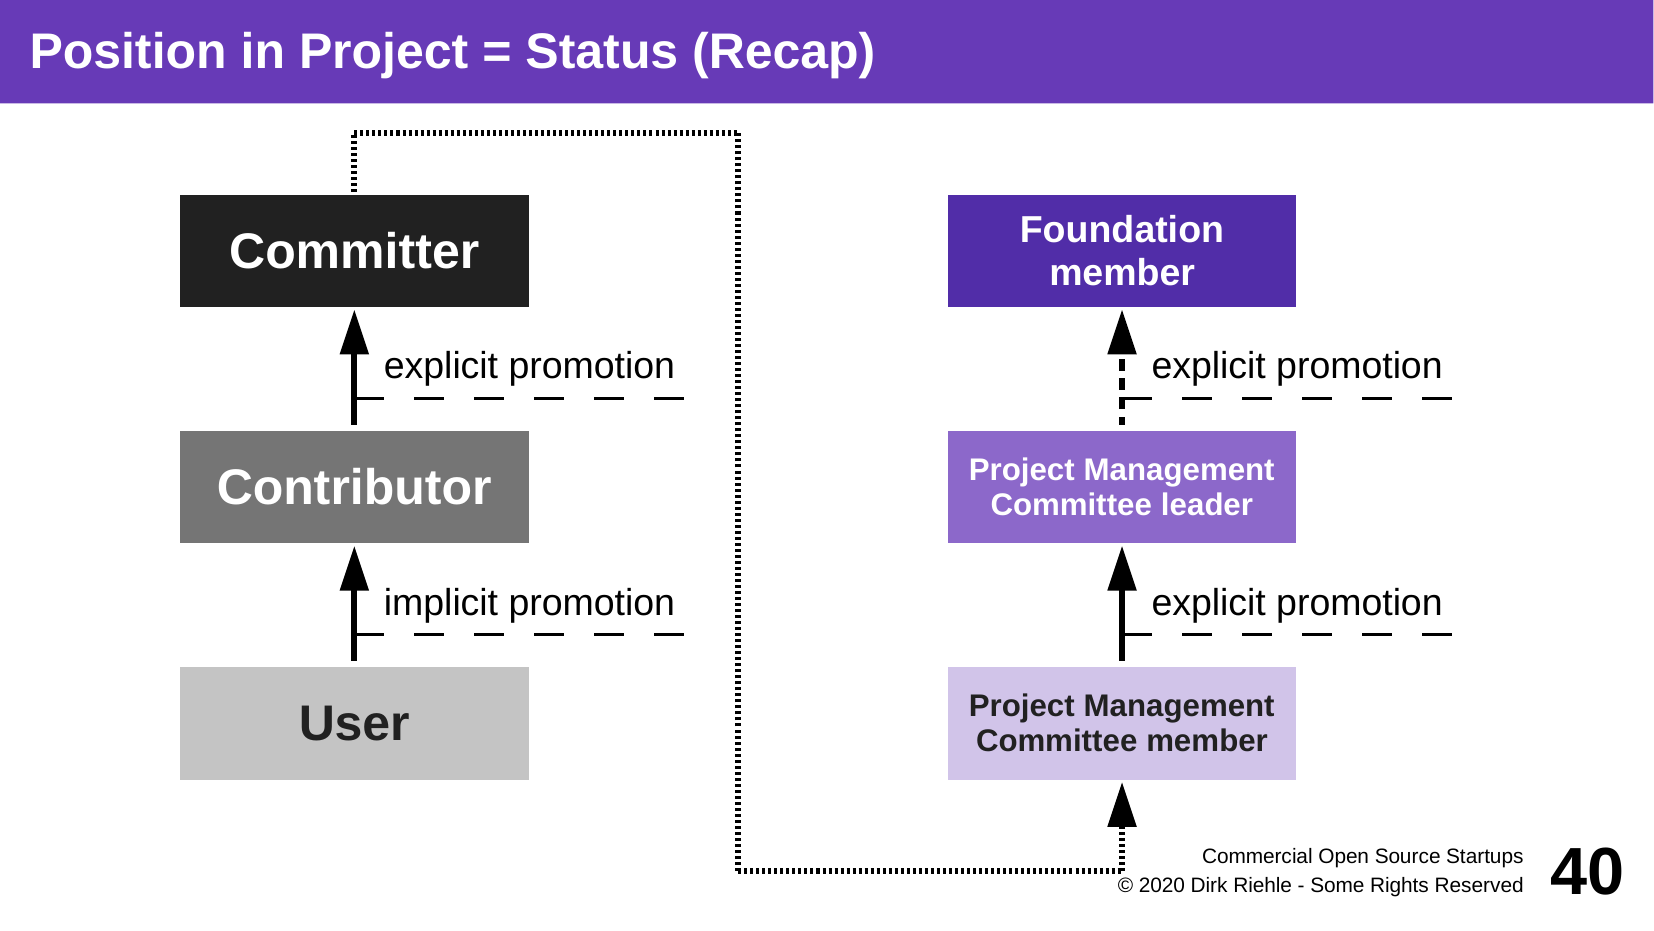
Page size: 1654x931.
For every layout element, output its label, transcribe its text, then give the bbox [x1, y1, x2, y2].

text_box User [177, 664, 532, 783]
text_box implicit promotion [354, 546, 709, 635]
text_box Contributor [177, 428, 532, 547]
text_box explicit promotion [1122, 310, 1477, 399]
text_box Project Management Committee member [944, 664, 1300, 783]
text_box Committer [177, 191, 532, 311]
text_box Project Management Committee leader [944, 428, 1300, 547]
text_box Foundation member [944, 191, 1300, 311]
text_box explicit promotion [1122, 546, 1477, 635]
text_box explicit promotion [354, 310, 709, 399]
title Position in Project = Status (Recap) [0, 0, 1654, 104]
